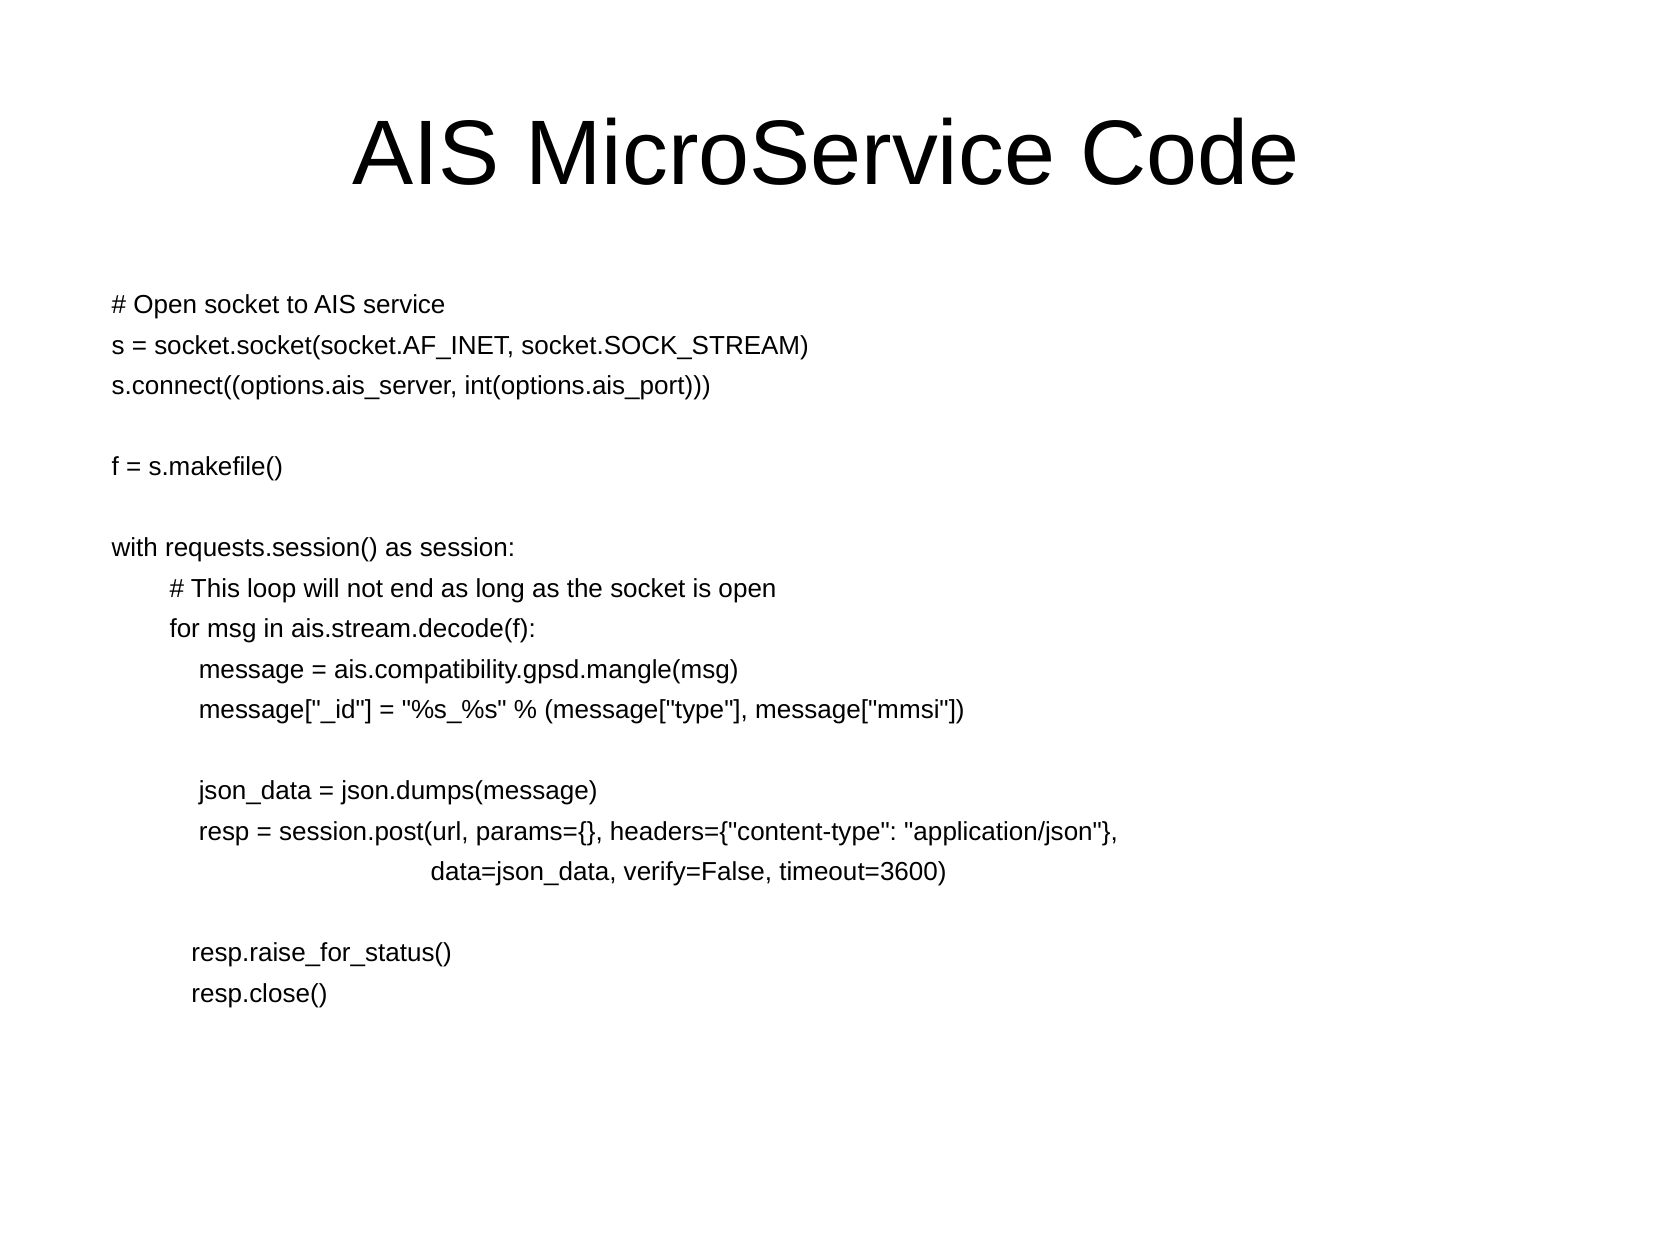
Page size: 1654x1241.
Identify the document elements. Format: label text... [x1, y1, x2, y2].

title AIS MicroService Code [82, 49, 1571, 257]
list # Open socket to AIS service s = socket.socket(socket.AF_INET, socket.SOCK_STREAM) s.connect((options.ais_server, int(options.ais_port))) f = s.makefile() with requests.session() as session: # This loop will not end as long as the socket is open for msg in ais.stream.decode(f): message = ais.compatibility.gpsd.mangle(msg) message["_id"] = "%s_%s" % (message["type"], message["mmsi"]) json_data = json.dumps(message) resp = session.post(url, params={}, headers={"content-type": "application/json"}, data=json_data, verify=False, timeout=3600) resp.raise_for_status() resp.close() [82, 290, 1571, 1010]
